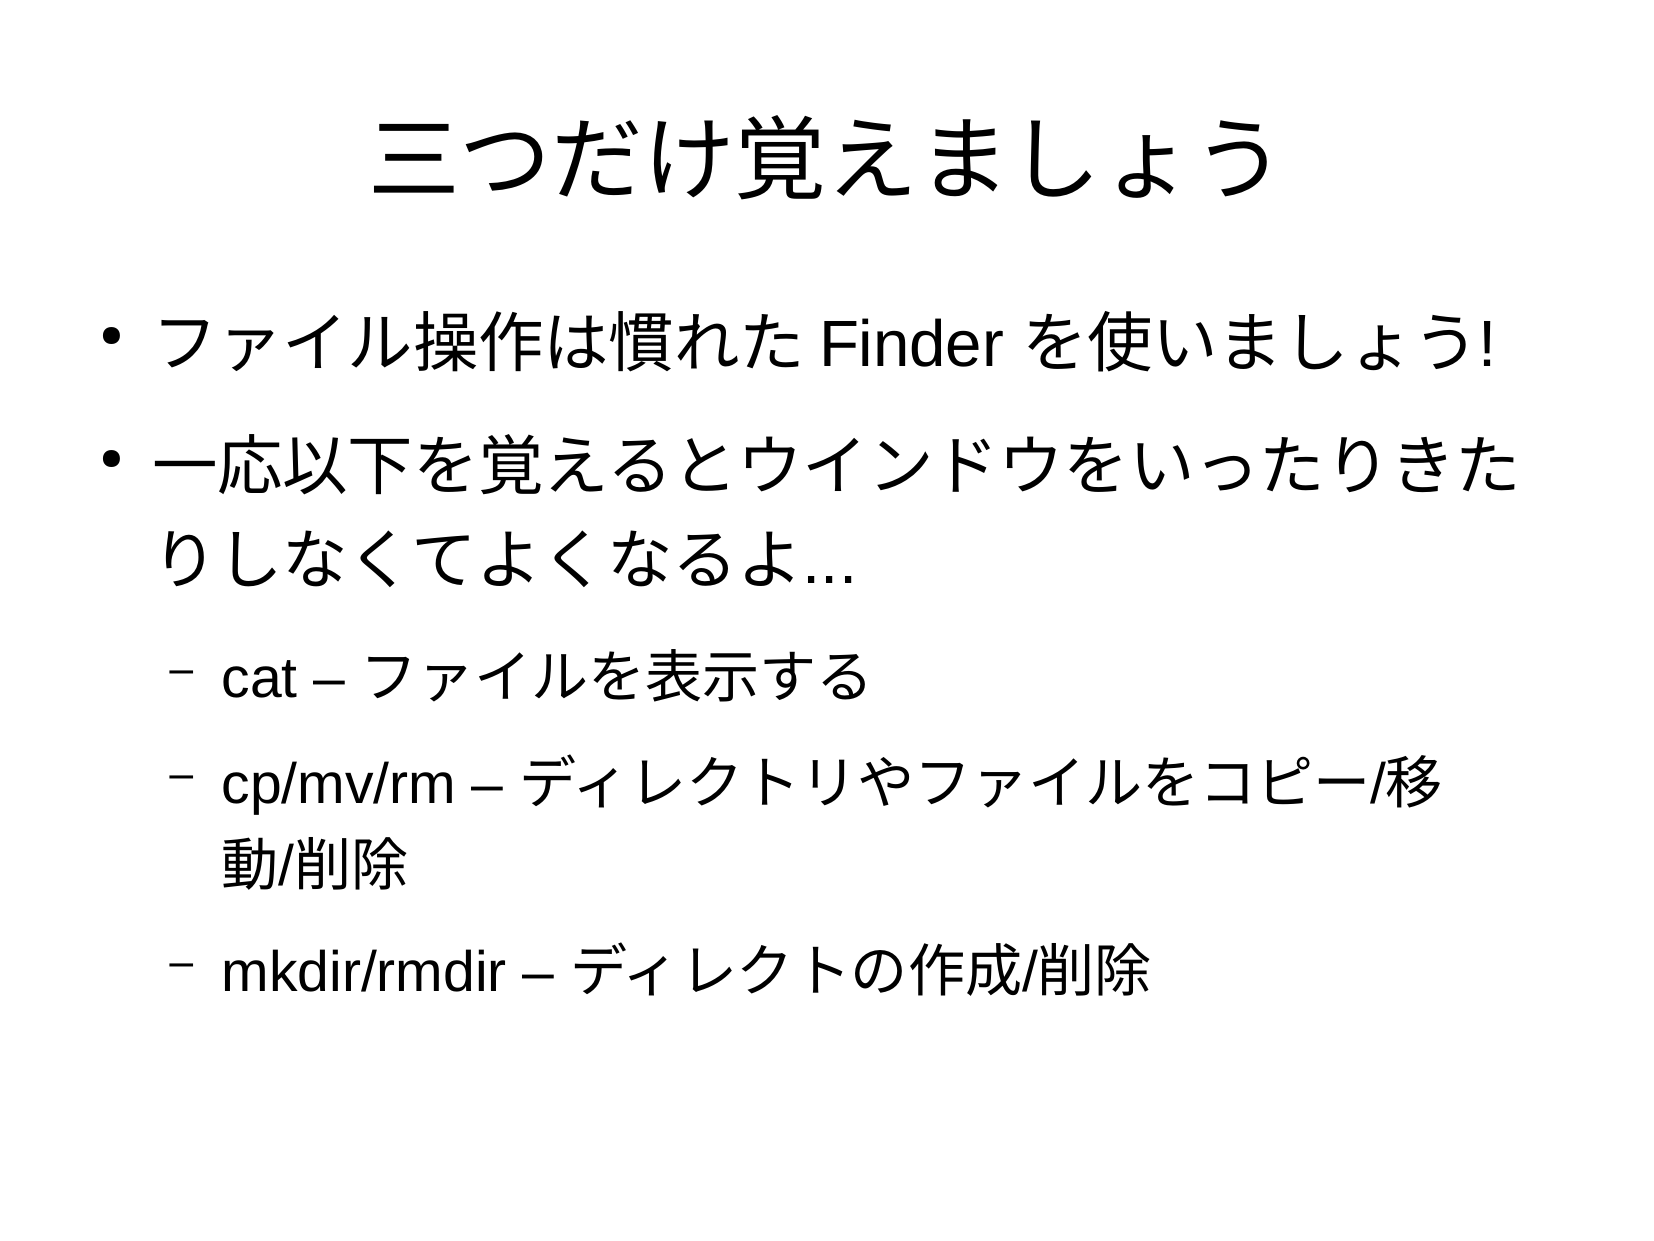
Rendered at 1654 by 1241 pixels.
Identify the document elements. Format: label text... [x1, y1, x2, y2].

title 三つだけ覚えましょう [82, 49, 1571, 257]
list ファイル操作は慣れた Finder を使いましょう! 一応以下を覚えるとウインドウをいったりきたりしなくてよくなるよ... cat – ファイルを表示する cp/mv/rm – ディレクトリやファイルをコピー/移動/削除 mkdir/rmdir – ディレクトの作成/削除 [82, 290, 1571, 1010]
